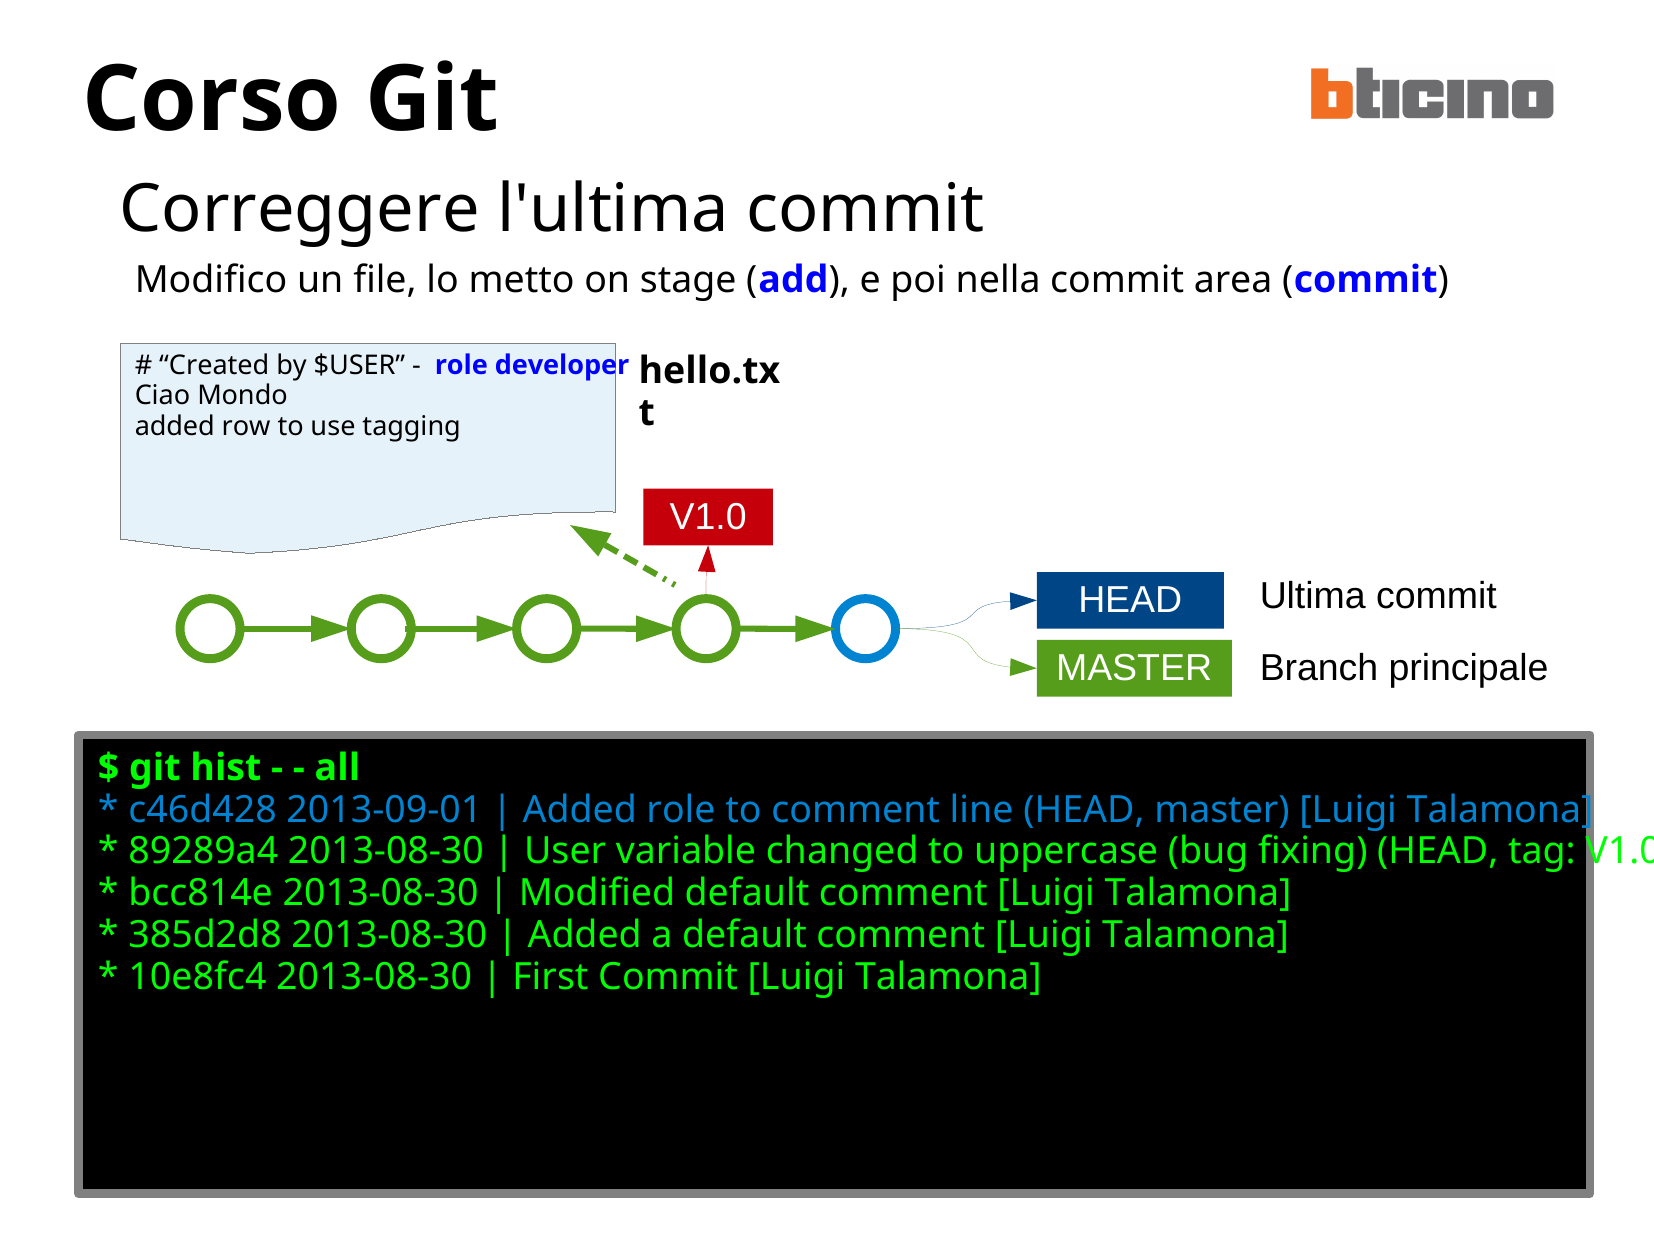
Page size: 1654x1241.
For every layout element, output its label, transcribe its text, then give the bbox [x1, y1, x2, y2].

text_box hello.txt [623, 343, 805, 400]
text_box Correggere l'ultima commit [105, 165, 1576, 256]
text_box HEAD [1036, 572, 1224, 629]
text_box Modifico un file, lo metto on stage (add), e poi nella commit area (commit) [120, 251, 1486, 318]
text_box Ultima commit [1245, 567, 1546, 628]
text_box V1.0 [643, 488, 773, 546]
text_box # “Created by $USER” - role developer Ciao Mondo added row to use tagging [120, 343, 616, 554]
text_box Branch principale [1245, 639, 1576, 697]
title Corso Git [82, 48, 1570, 151]
text_box $ git hist - - all * c46d428 2013-09-01 | Added role to comment line (HEAD, master) [Luigi Talamona] * 89289a4 2013-08-30 | User variable changed to uppercase (bug fixing) (HEAD, tag: V1.0, master) ... * bcc814e 2013-08-30 | Modified default comment [Luigi Talamona] * 385d2d8 2013-08-30 | Added a default comment [Luigi Talamona] * 10e8fc4 2013-08-30 | First Commit [Luigi Talamona] [78, 735, 1591, 1194]
text_box MASTER [1036, 639, 1232, 697]
